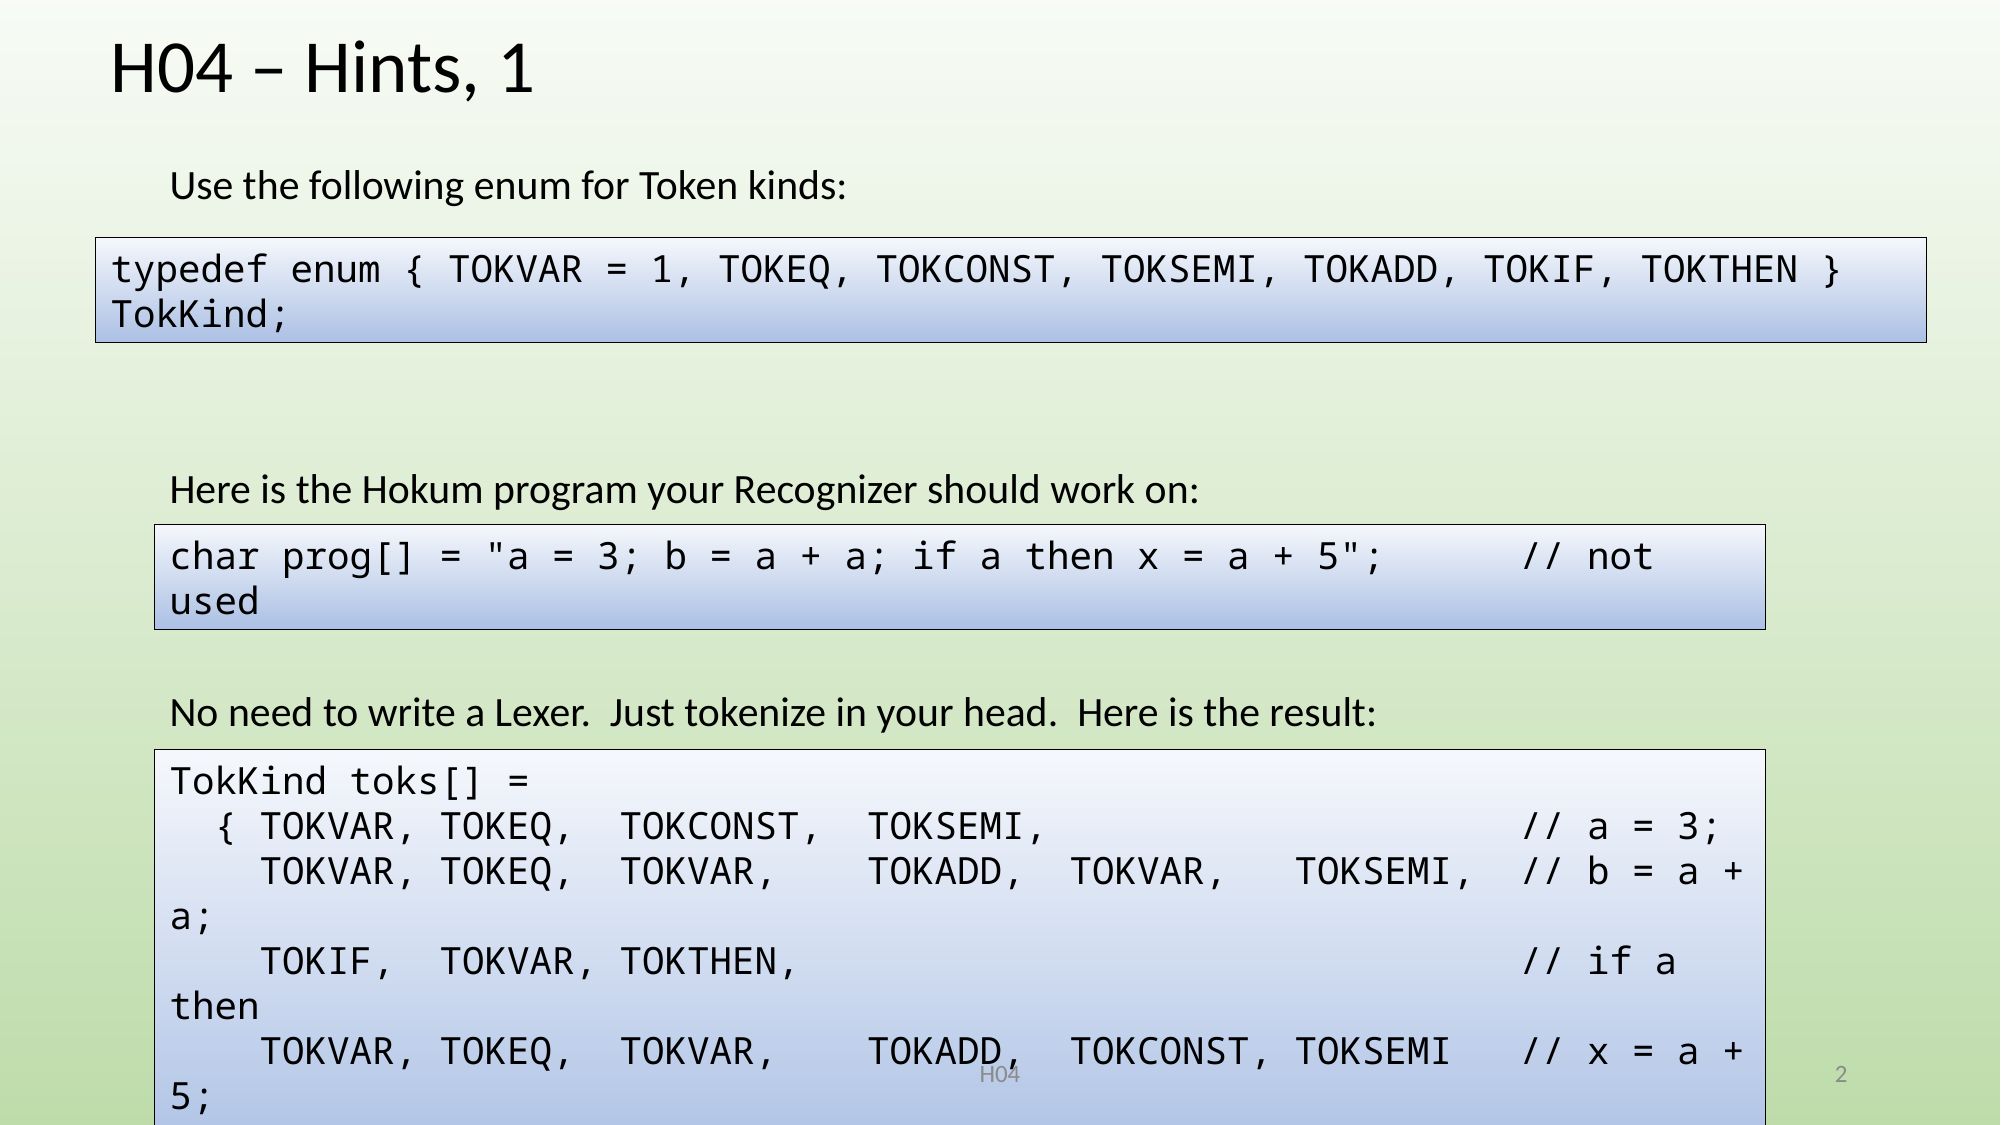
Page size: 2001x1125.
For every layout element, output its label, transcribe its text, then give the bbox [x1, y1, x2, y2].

text_box char prog[] = "a = 3; b = a + a; if a then x = a + 5"; // not used [154, 524, 1766, 630]
text_box Here is the Hokum program your Recognizer should work on: [154, 454, 1660, 520]
footer H04 [662, 1042, 1338, 1103]
text_box Use the following enum for Token kinds: [154, 150, 1209, 216]
text_box H04 – Hints, 1 [96, 10, 1804, 116]
text_box TokKind toks[] = { TOKVAR, TOKEQ, TOKCONST, TOKSEMI, // a = 3; TOKVAR, TOKEQ, TOKVAR, TOKADD, TOKVAR, TOKSEMI, // b = a + a; TOKIF, TOKVAR, TOKTHEN, // if a then TOKVAR, TOKEQ, TOKVAR, TOKADD, TOKCONST, TOKSEMI // x = a + 5; }; [154, 749, 1766, 1125]
text_box No need to write a Lexer. Just tokenize in your head. Here is the result: [154, 677, 1800, 742]
slide_number <number> [1412, 1042, 1863, 1103]
text_box typedef enum { TOKVAR = 1, TOKEQ, TOKCONST, TOKSEMI, TOKADD, TOKIF, TOKTHEN } TokKind; [95, 237, 1927, 343]
